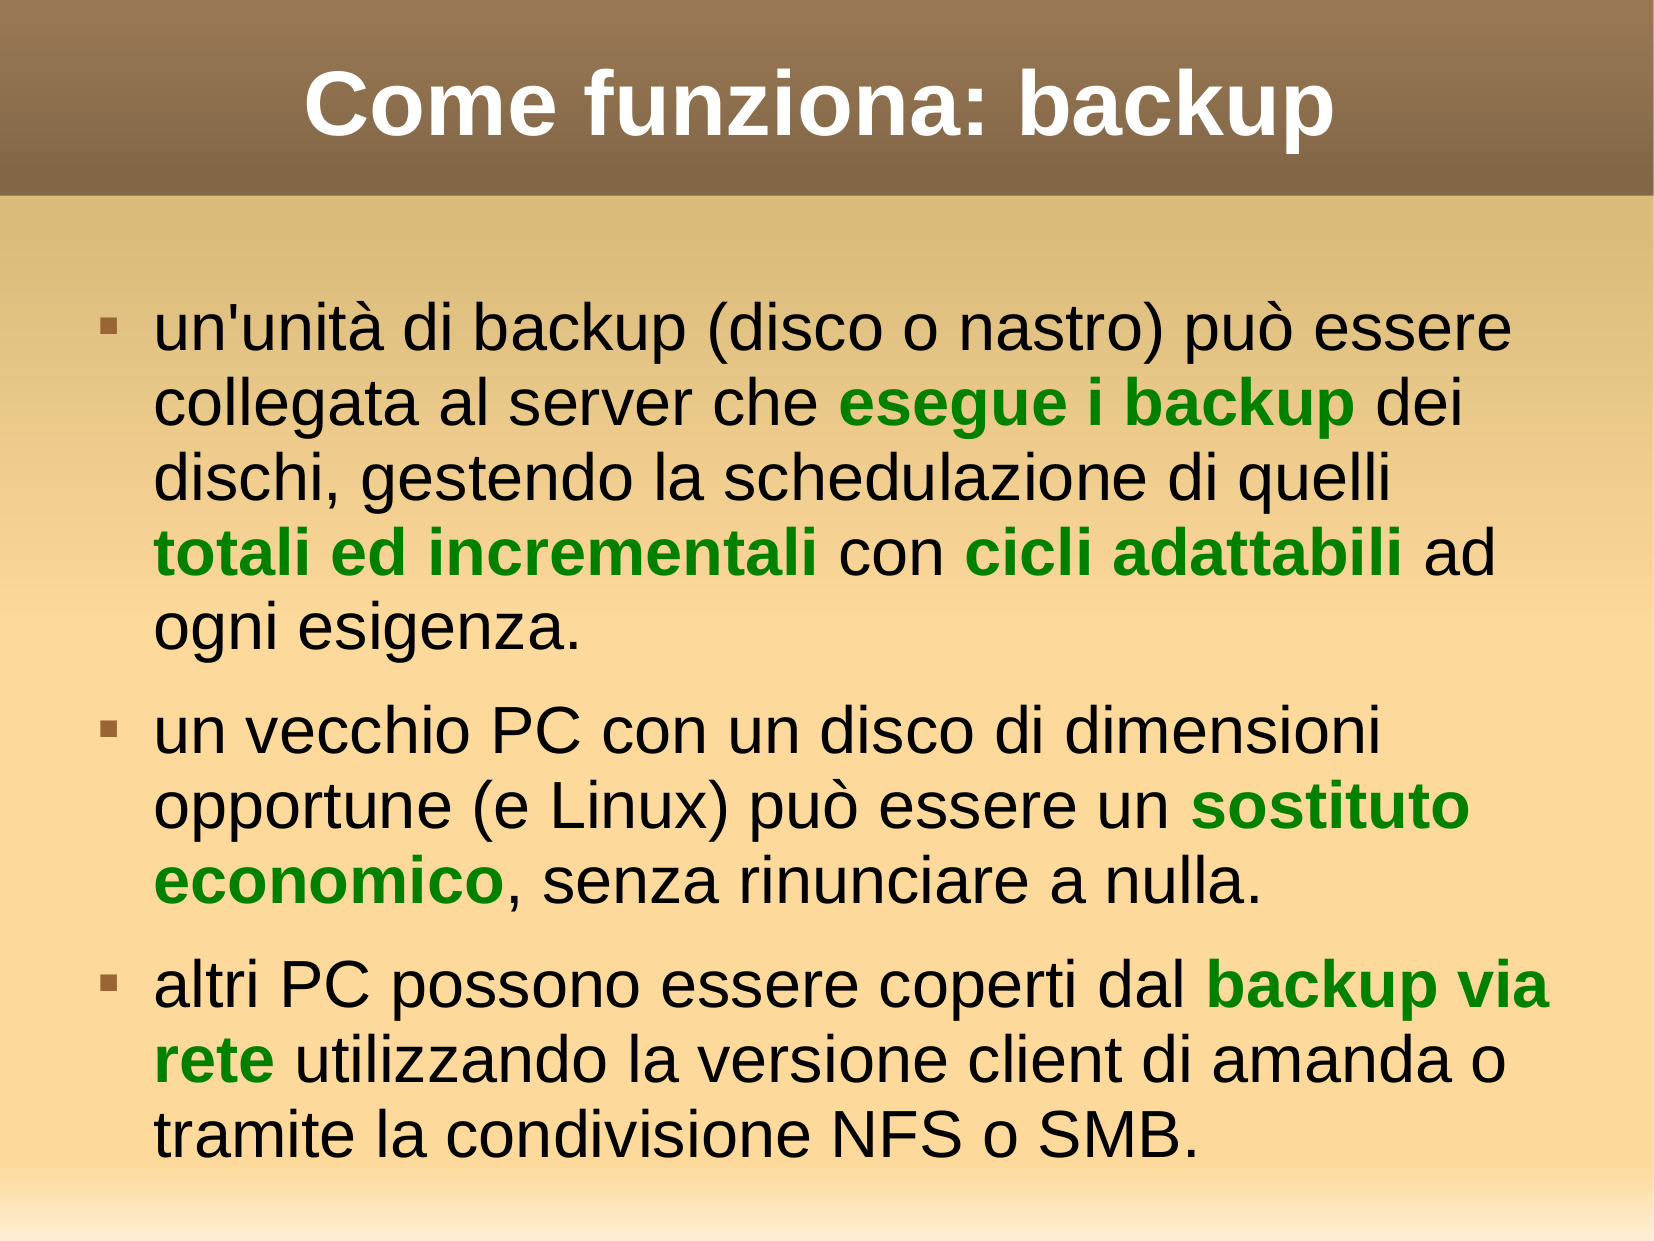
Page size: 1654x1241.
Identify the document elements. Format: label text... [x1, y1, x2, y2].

title Come funziona: backup [76, 7, 1565, 200]
picture [0, 0, 1654, 1241]
list un'unità di backup (disco o nastro) può essere collegata al server che esegue i backup dei dischi, gestendo la schedulazione di quelli totali ed incrementali con cicli adattabili ad ogni esigenza. un vecchio PC con un disco di dimensioni opportune (e Linux) può essere un sostituto economico, senza rinunciare a nulla. altri PC possono essere coperti dal backup via rete utilizzando la versione client di amanda o tramite la condivisione NFS o SMB. [82, 290, 1571, 1172]
